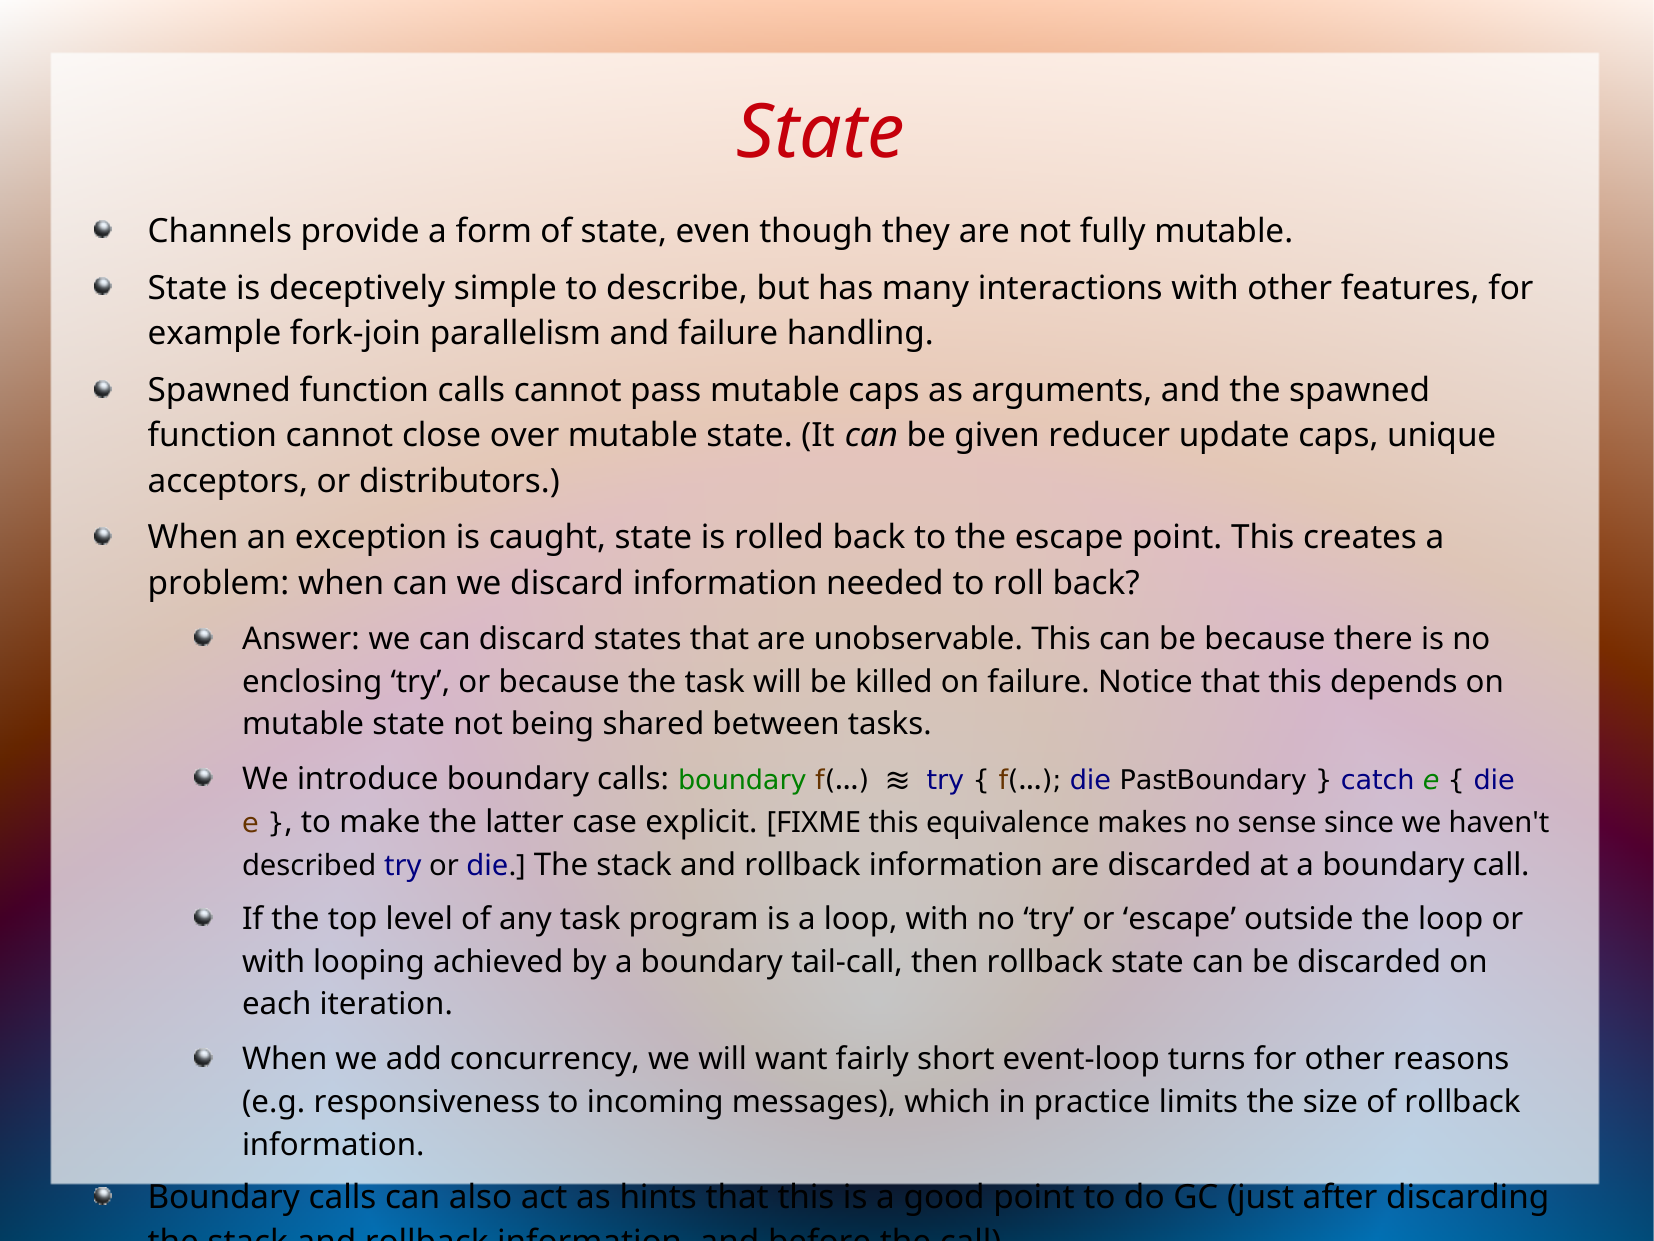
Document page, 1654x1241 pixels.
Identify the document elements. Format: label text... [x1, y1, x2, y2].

picture [823, 1237, 833, 1241]
picture [0, 0, 1654, 1241]
picture [542, 1237, 552, 1241]
list Channels provide a form of state, even though they are not fully mutable. State is deceptively simple to describe, but has many interactions with other features, for example fork-join parallelism and failure handling. Spawned function calls cannot pass mutable caps as arguments, and the spawned function cannot close over mutable state. (It can be given reducer update caps, unique acceptors, or distributors.) When an exception is caught, state is rolled back to the escape point. This creates a problem: when can we discard information needed to roll back? Answer: we can discard states that are unobservable. This can be because there is no enclosing ‘try’, or because the task will be killed on failure. Notice that this depends on mutable state not being shared between tasks. We introduce boundary calls: boundary f(...) ≋ try { f(...); die PastBoundary } catch e { die e }, to make the latter case explicit. [FIXME this equivalence makes no sense since we haven't described try or die.] The stack and rollback information are discarded at a boundary call. If the top level of any task program is a loop, with no ‘try’ or ‘escape’ outside the loop or with looping achieved by a boundary tail-call, then rollback state can be discarded on each iteration. When we add concurrency, we will want fairly short event-loop turns for other reasons (e.g. responsiveness to incoming messages), which in practice limits the size of rollback information. Boundary calls can also act as hints that this is a good point to do GC (just after discarding the stack and rollback information, and before the call). Future computations run in their own task typically with no enclosing ‘try’, so need not record rollback information. [76, 206, 1565, 1133]
title State [76, 43, 1565, 206]
picture [383, 1237, 393, 1241]
picture [646, 1237, 656, 1241]
